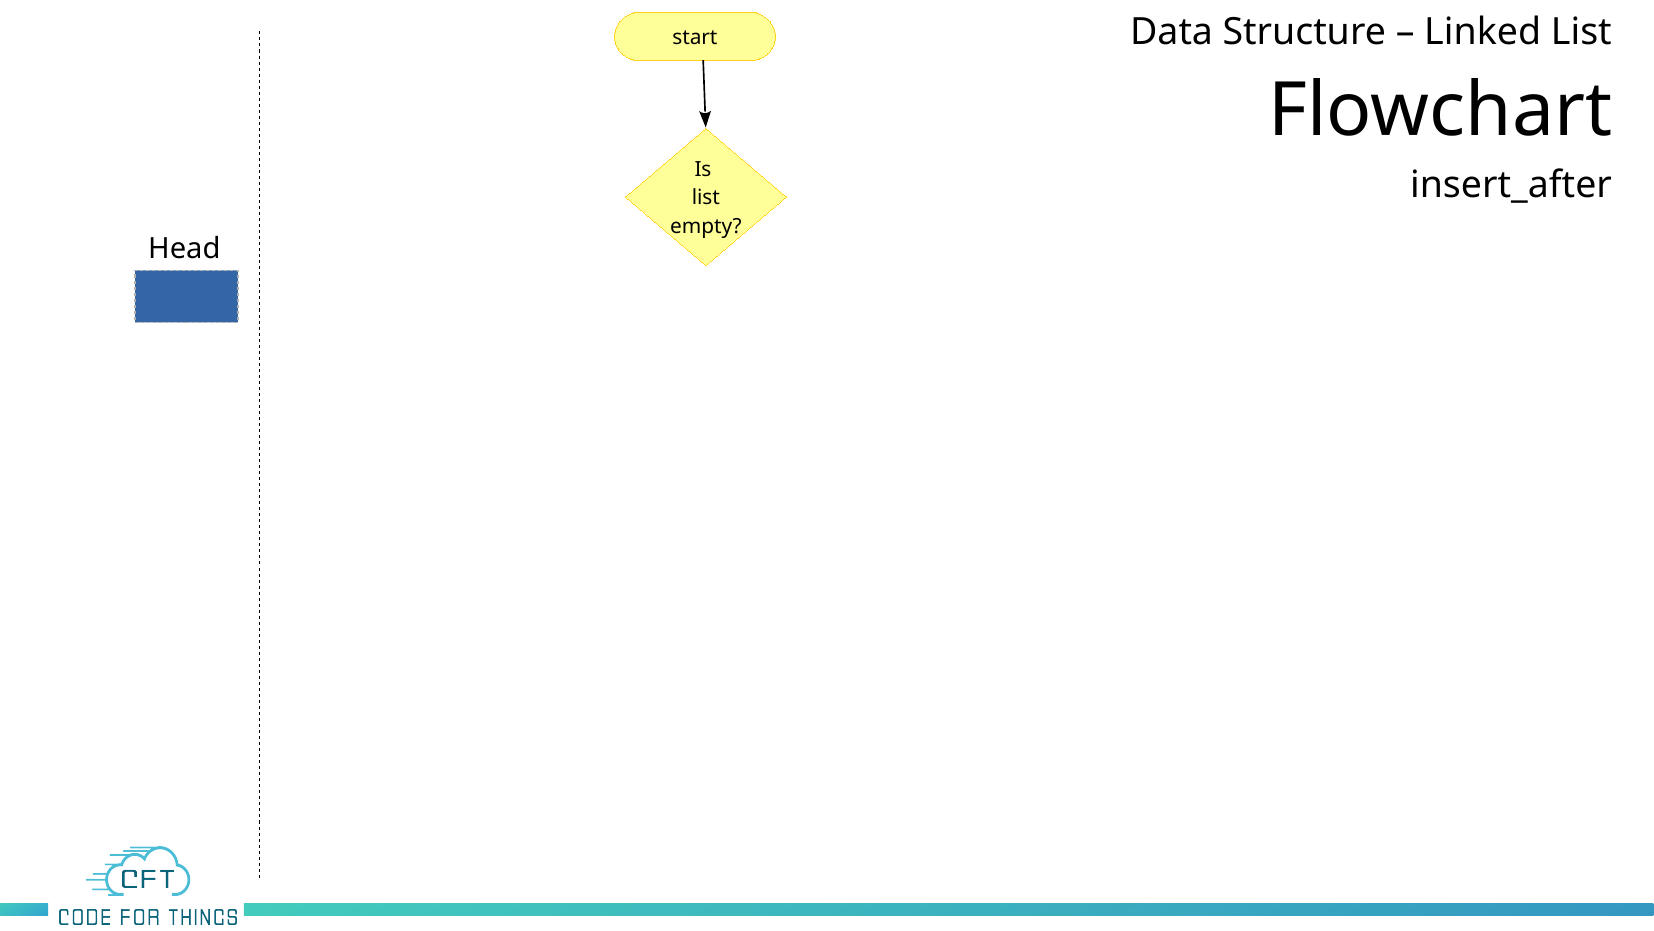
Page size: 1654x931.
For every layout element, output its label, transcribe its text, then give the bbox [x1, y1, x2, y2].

title Data Structure – Linked List Flowchart insert_after [1093, 0, 1613, 216]
text_box Is list empty? [625, 128, 787, 266]
text_box Head [133, 220, 245, 275]
text_box [135, 275, 238, 323]
text_box start [614, 12, 776, 61]
picture [59, 846, 237, 925]
